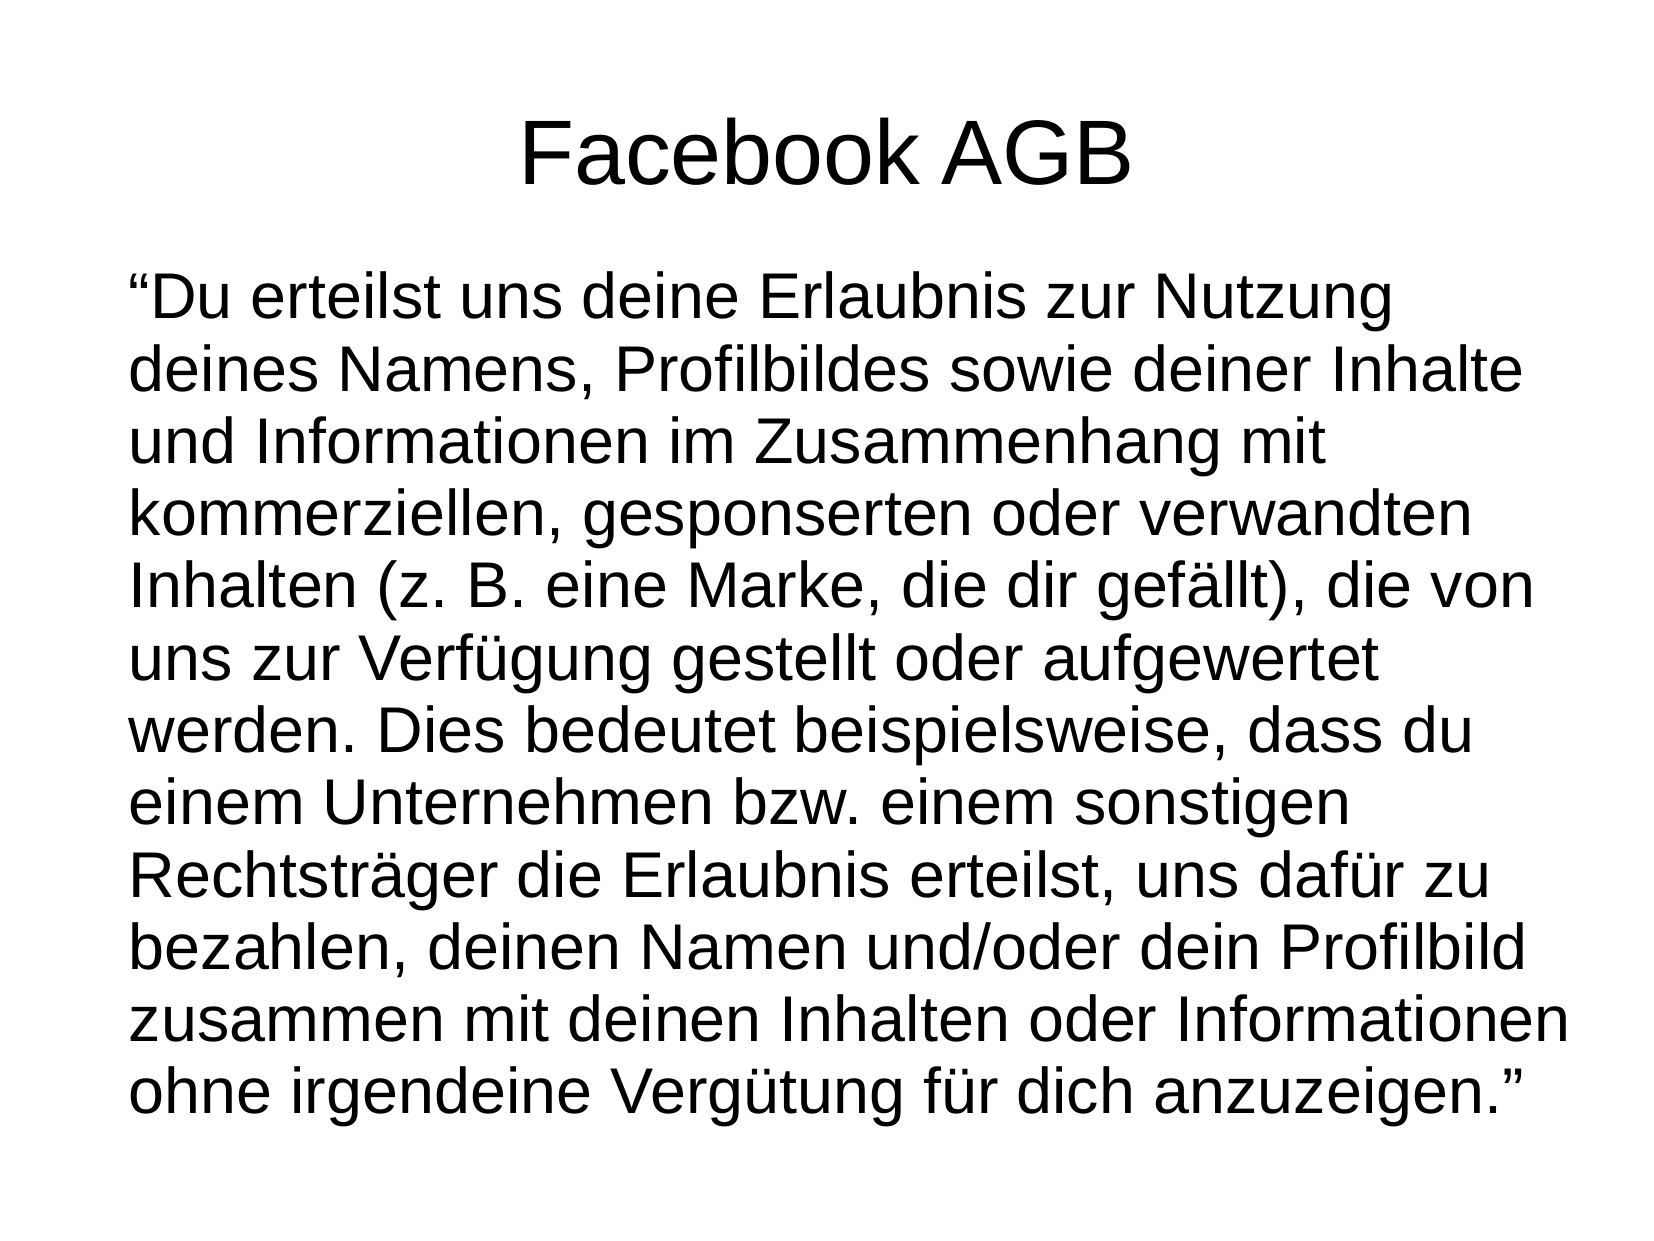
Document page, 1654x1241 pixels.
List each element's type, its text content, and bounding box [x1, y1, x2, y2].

list “Du erteilst uns deine Erlaubnis zur Nutzung deines Namens, Profilbildes sowie deiner Inhalte und Informationen im Zusammenhang mit kommerziellen, gesponserten oder verwandten Inhalten (z. B. eine Marke, die dir gefällt), die von uns zur Verfügung gestellt oder aufgewertet werden. Dies bedeutet beispielsweise, dass du einem Unternehmen bzw. einem sonstigen Rechtsträger die Erlaubnis erteilst, uns dafür zu bezahlen, deinen Namen und/oder dein Profilbild zusammen mit deinen Inhalten oder Informationen ohne irgendeine Vergütung für dich anzuzeigen.” [60, 260, 1583, 1141]
title Facebook AGB [82, 49, 1571, 257]
